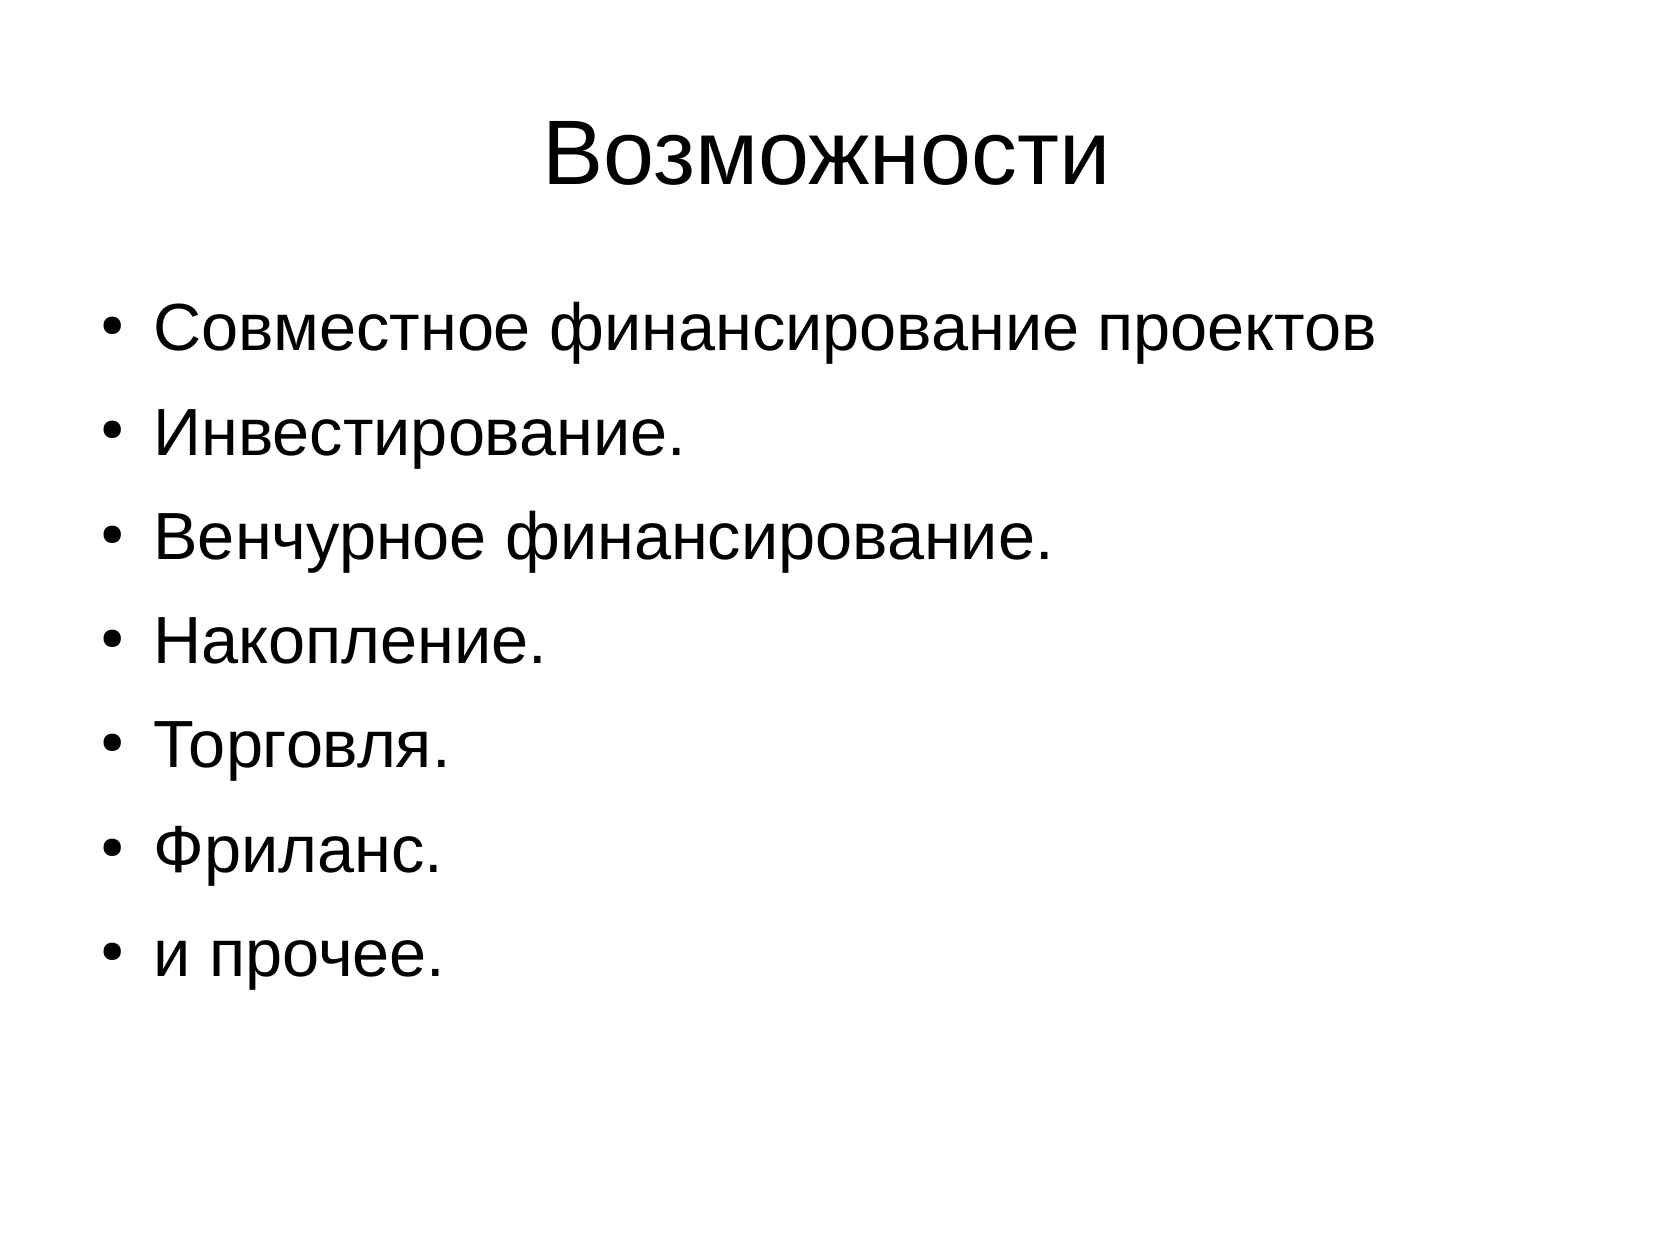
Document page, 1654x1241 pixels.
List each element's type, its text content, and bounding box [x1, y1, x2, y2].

title Возможности [82, 49, 1571, 257]
list Совместное финансирование проектов Инвестирование. Венчурное финансирование. Накопление. Торговля. Фриланс. и прочее. [82, 290, 1571, 1010]
